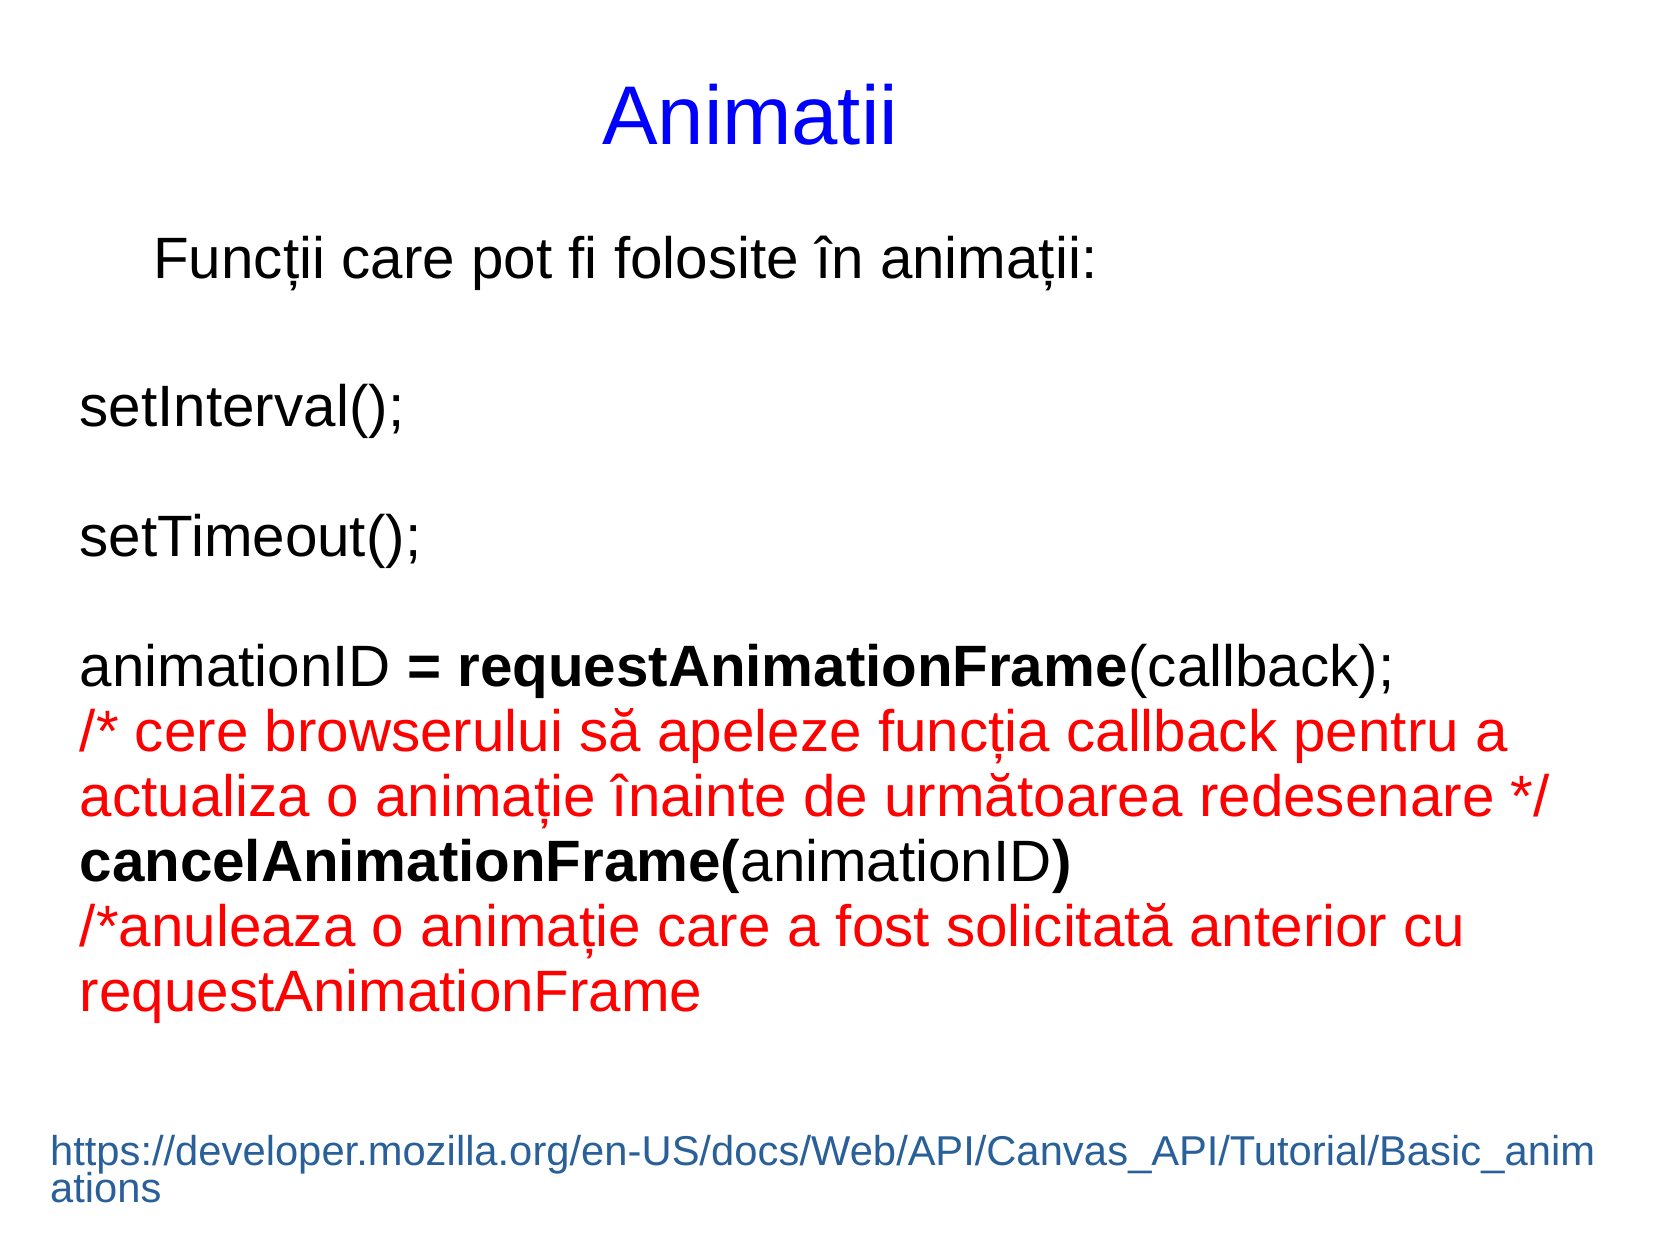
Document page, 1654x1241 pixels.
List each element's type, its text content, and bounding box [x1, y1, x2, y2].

text_box https://developer.mozilla.org/en-US/docs/Web/API/Canvas_API/Tutorial/Basic_animations [35, 1120, 1630, 1191]
text_box setInterval(); setTimeout(); animationID = requestAnimationFrame(callback); /* cere browserului să apeleze funcția callback pentru a actualiza o animație înainte de următoarea redesenare */ cancelAnimationFrame(animationID) /*anuleaza o animație care a fost solicitată anterior cu requestAnimationFrame [64, 366, 1625, 1032]
text_box Funcții care pot fi folosite în animații: [138, 218, 1335, 364]
text_box Animatii [587, 53, 914, 169]
